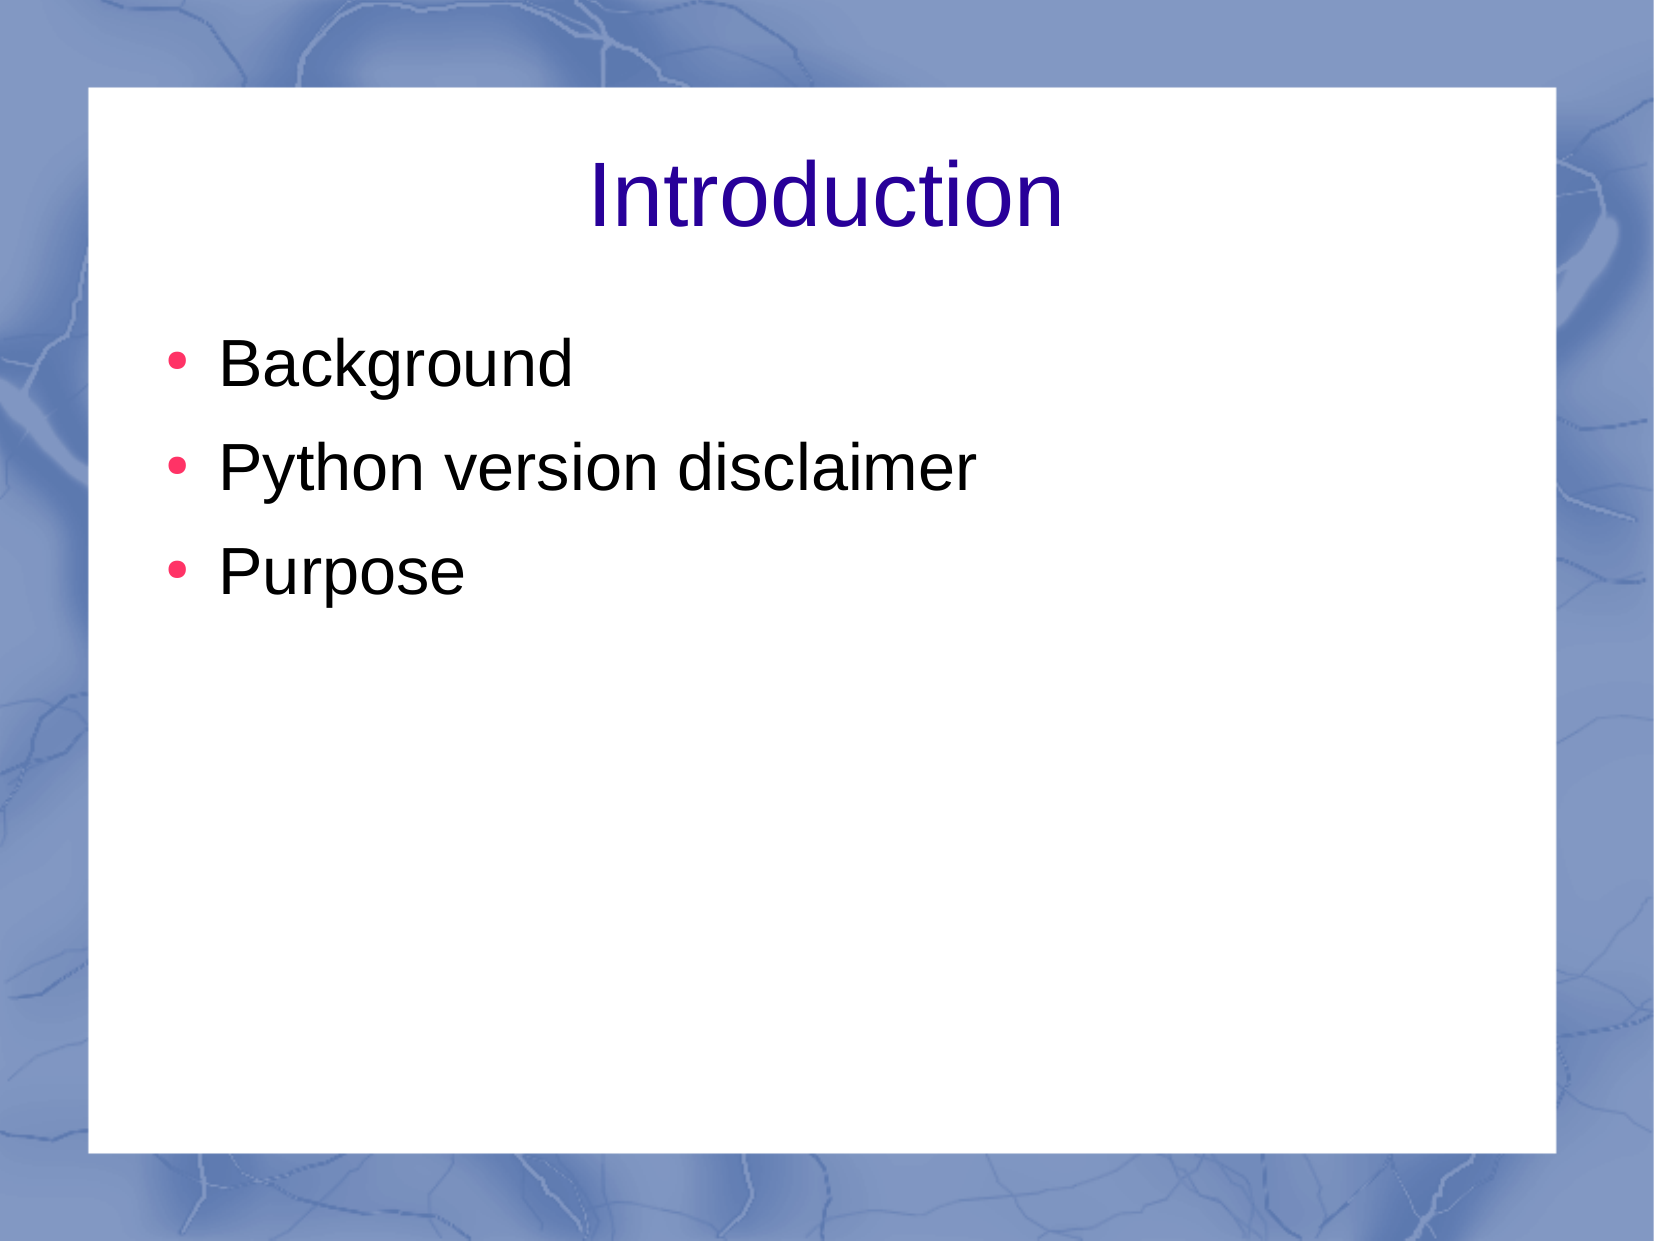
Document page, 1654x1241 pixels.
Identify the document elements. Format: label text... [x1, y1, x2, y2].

title Introduction [118, 90, 1536, 298]
list Background Python version disclaimer Purpose [147, 325, 1506, 1217]
picture [0, 0, 1654, 1241]
